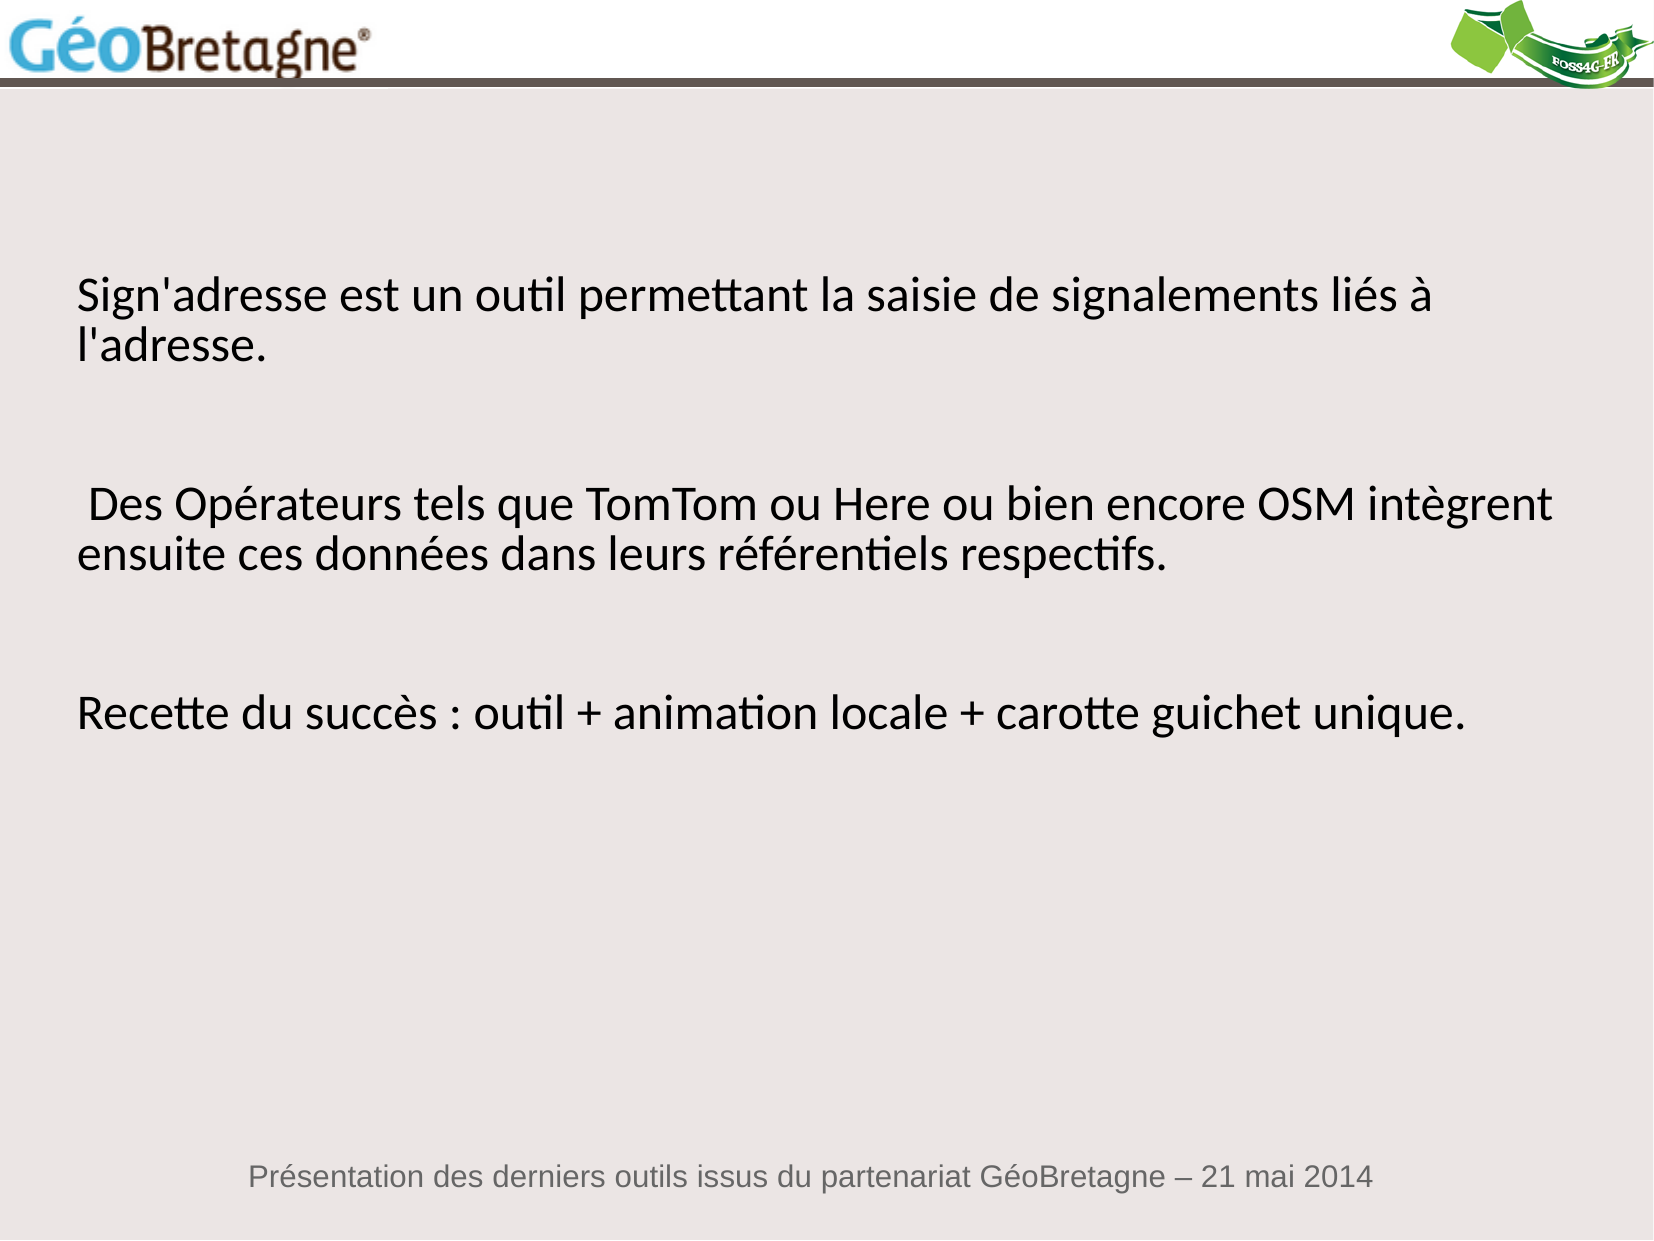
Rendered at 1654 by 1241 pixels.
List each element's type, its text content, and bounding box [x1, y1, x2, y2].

list Sign'adresse est un outil permettant la saisie de signalements liés à l'adresse. Des Opérateurs tels que TomTom ou Here ou bien encore OSM intègrent ensuite ces données dans leurs référentiels respectifs. Recette du succès : outil + animation locale + carotte guichet unique. [76, 274, 1565, 994]
picture [1449, 0, 1654, 89]
picture [0, 0, 388, 78]
